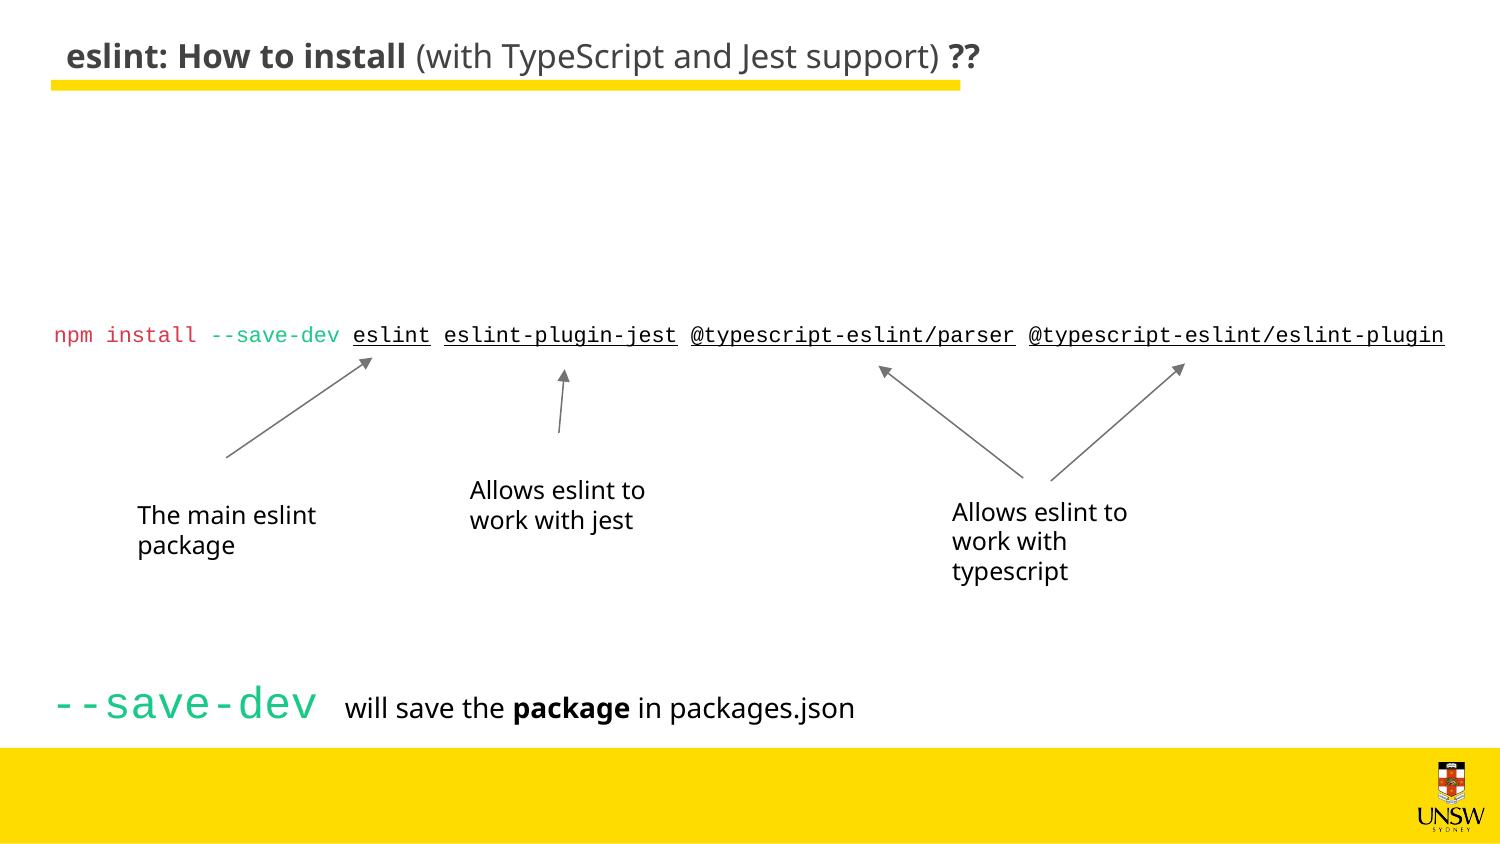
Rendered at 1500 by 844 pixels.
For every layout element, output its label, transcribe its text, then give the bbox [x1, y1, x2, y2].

text_box npm install --save-dev eslint eslint-plugin-jest @typescript-eslint/parser @typescript-eslint/eslint-plugin [5, 305, 1493, 363]
text_box Allows eslint to work with typescript [937, 481, 1165, 601]
text_box The main eslint package [122, 484, 351, 575]
text_box eslint: How to install (with TypeScript and Jest support) ?? [51, 20, 1449, 91]
picture [1418, 762, 1485, 832]
text_box [51, 79, 961, 91]
text_box --save-dev will save the package in packages.json [35, 658, 1326, 743]
text_box Allows eslint to work with jest [454, 459, 683, 550]
